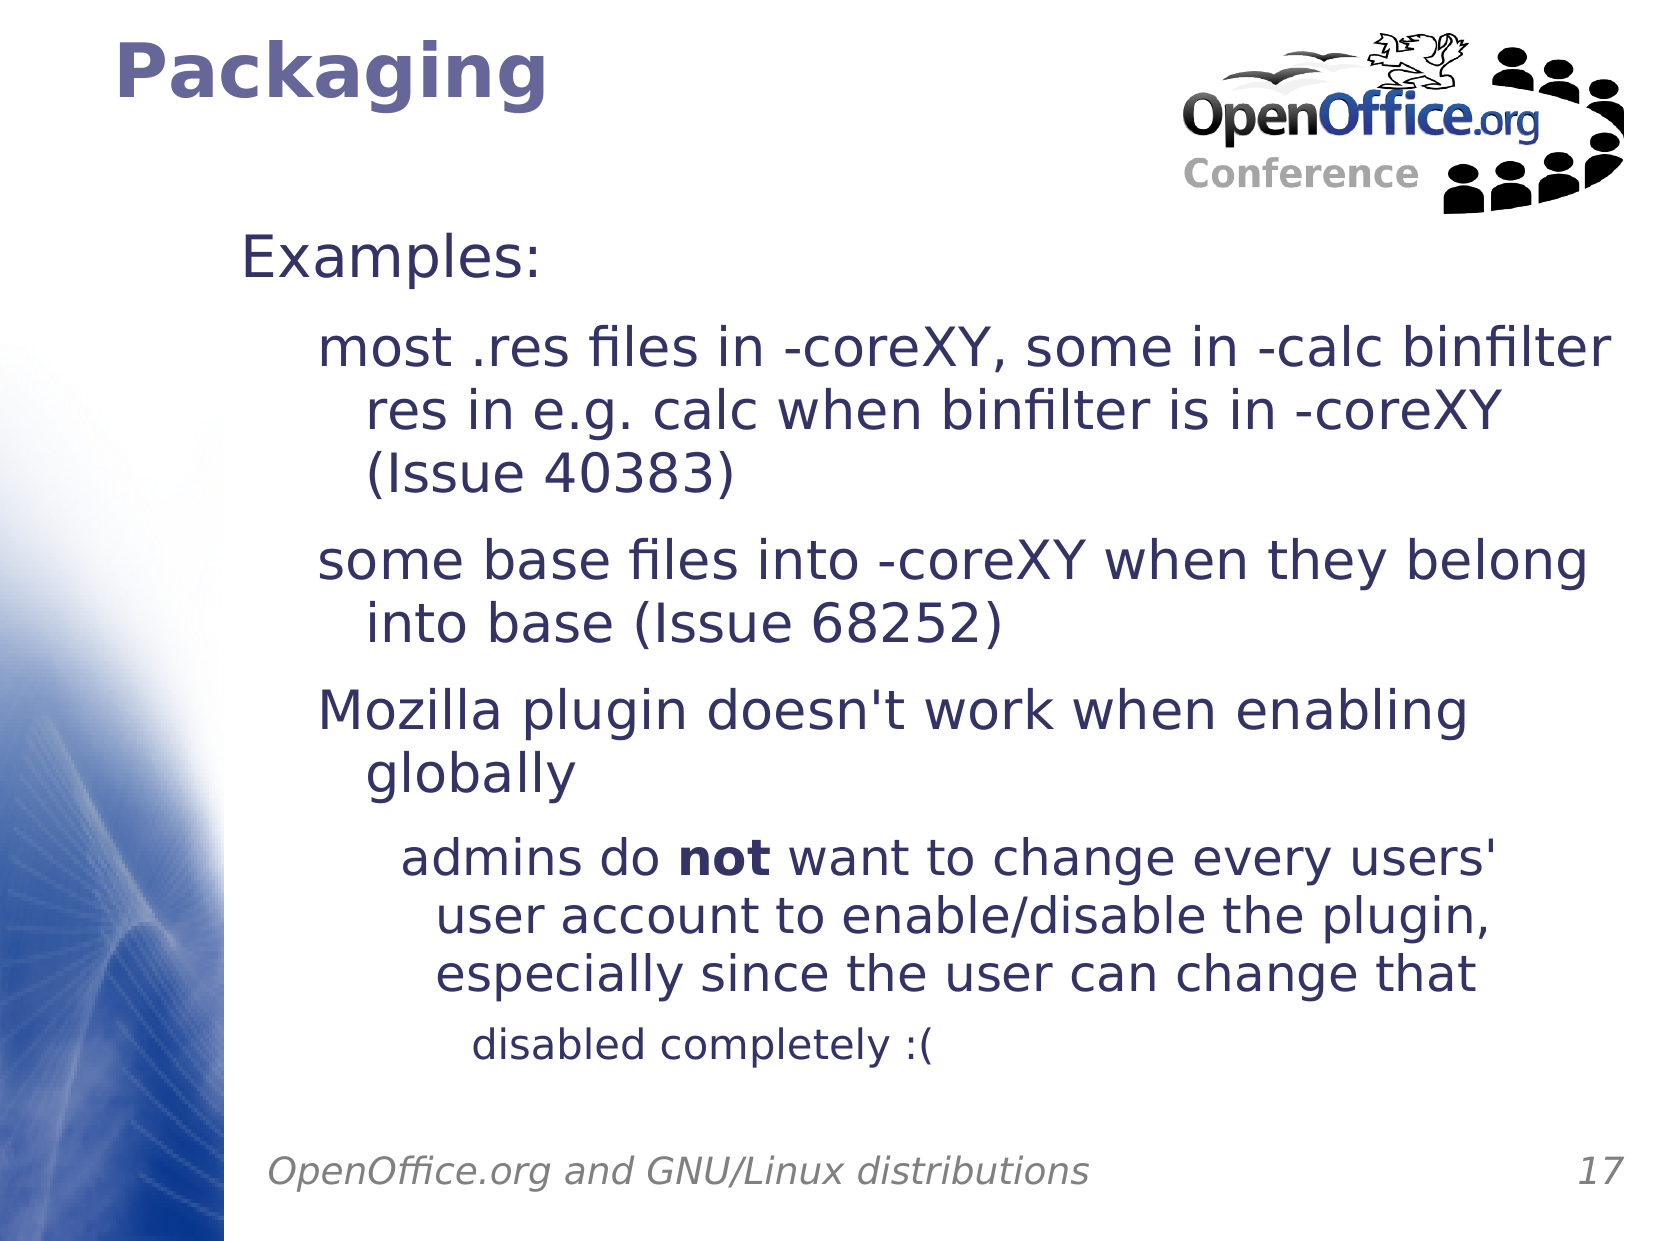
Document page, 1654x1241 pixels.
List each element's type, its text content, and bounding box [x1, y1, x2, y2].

list Examples: most .res files in -coreXY, some in -calc binfilter res in e.g. calc when binfilter is in -coreXY (Issue 40383) some base files into -coreXY when they belong into base (Issue 68252) Mozilla plugin doesn't work when enabling globally admins do not want to change every users' user account to enable/disable the plugin, especially since the user can change that disabled completely :( [223, 223, 1619, 1118]
title Packaging [24, 22, 987, 121]
picture [1183, 33, 1624, 214]
picture [0, 0, 224, 1241]
